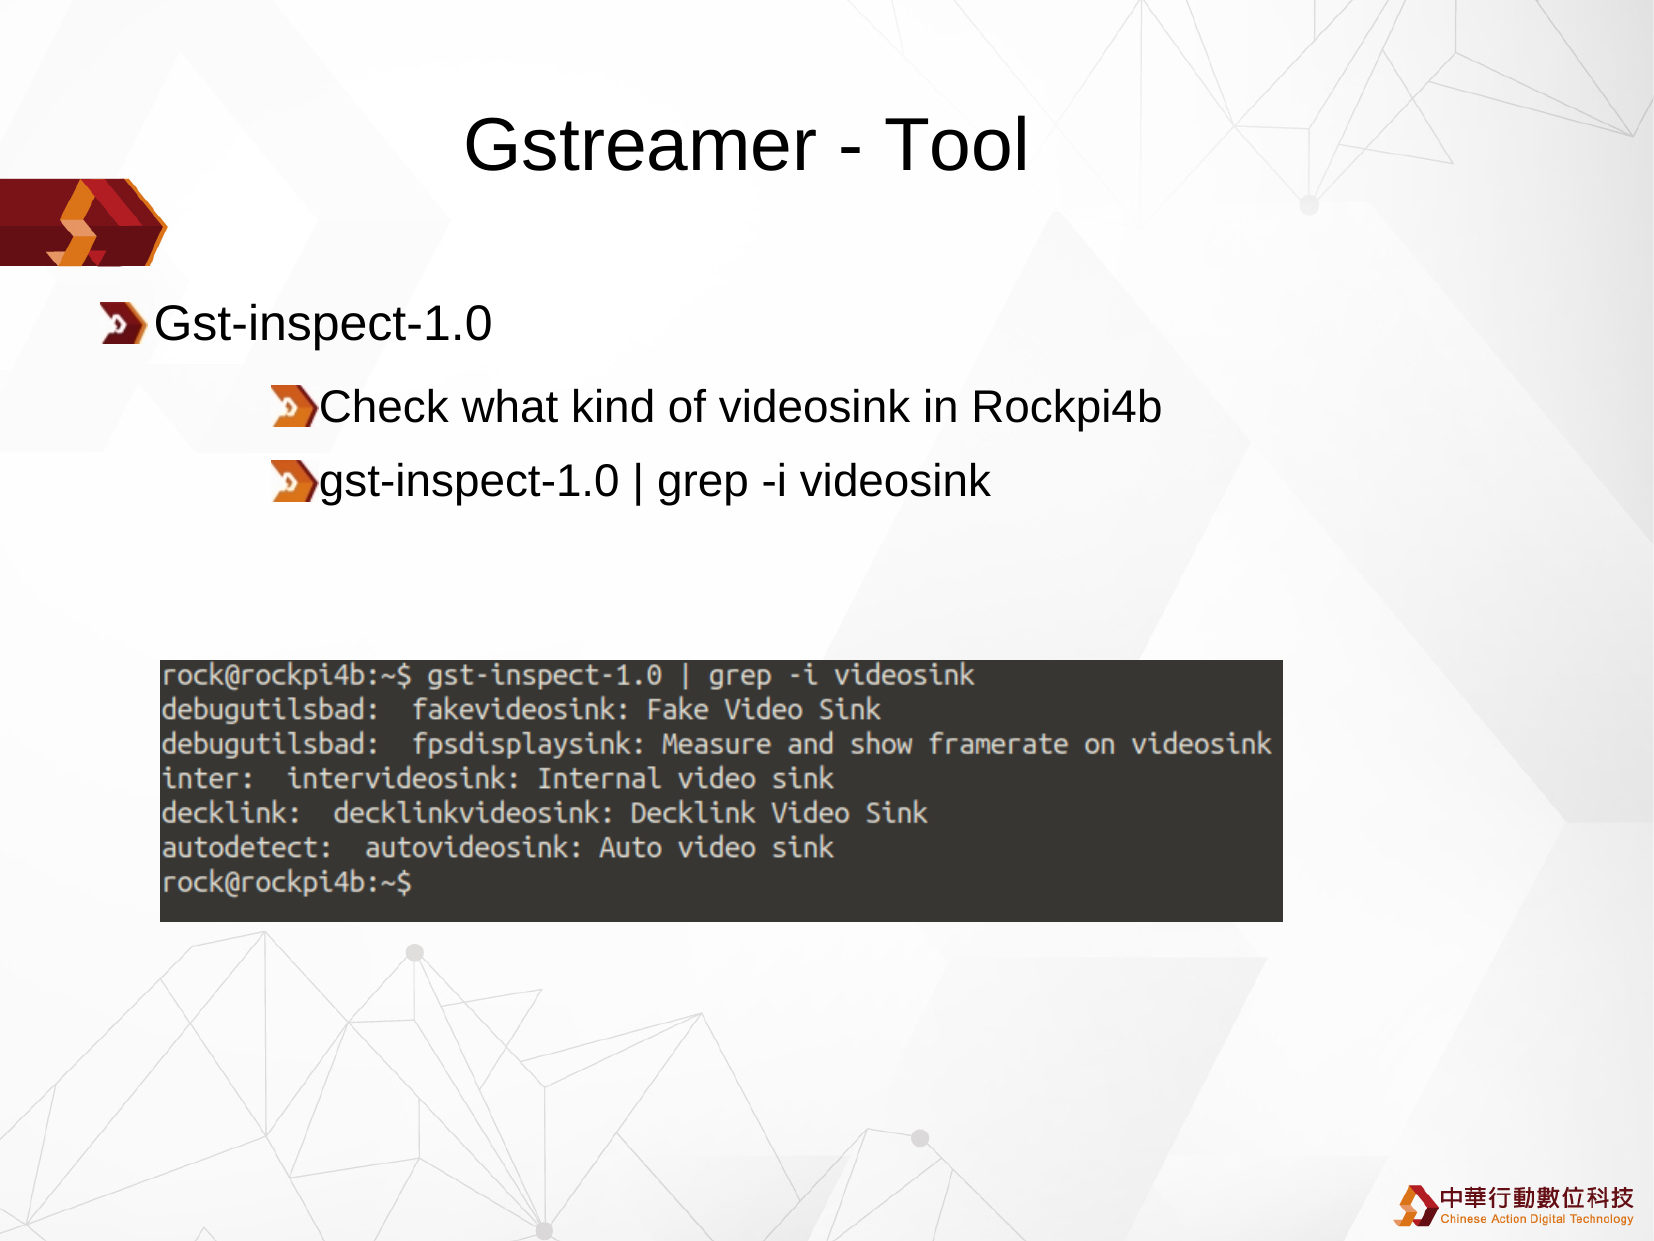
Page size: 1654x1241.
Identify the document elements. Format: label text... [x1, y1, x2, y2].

picture [0, 0, 1654, 1241]
title Gstreamer - Tool [463, 85, 1645, 204]
list Gst-inspect-1.0 Check what kind of videosink in Rockpi4b gst-inspect-1.0 | grep -i videosink [82, 295, 1284, 624]
